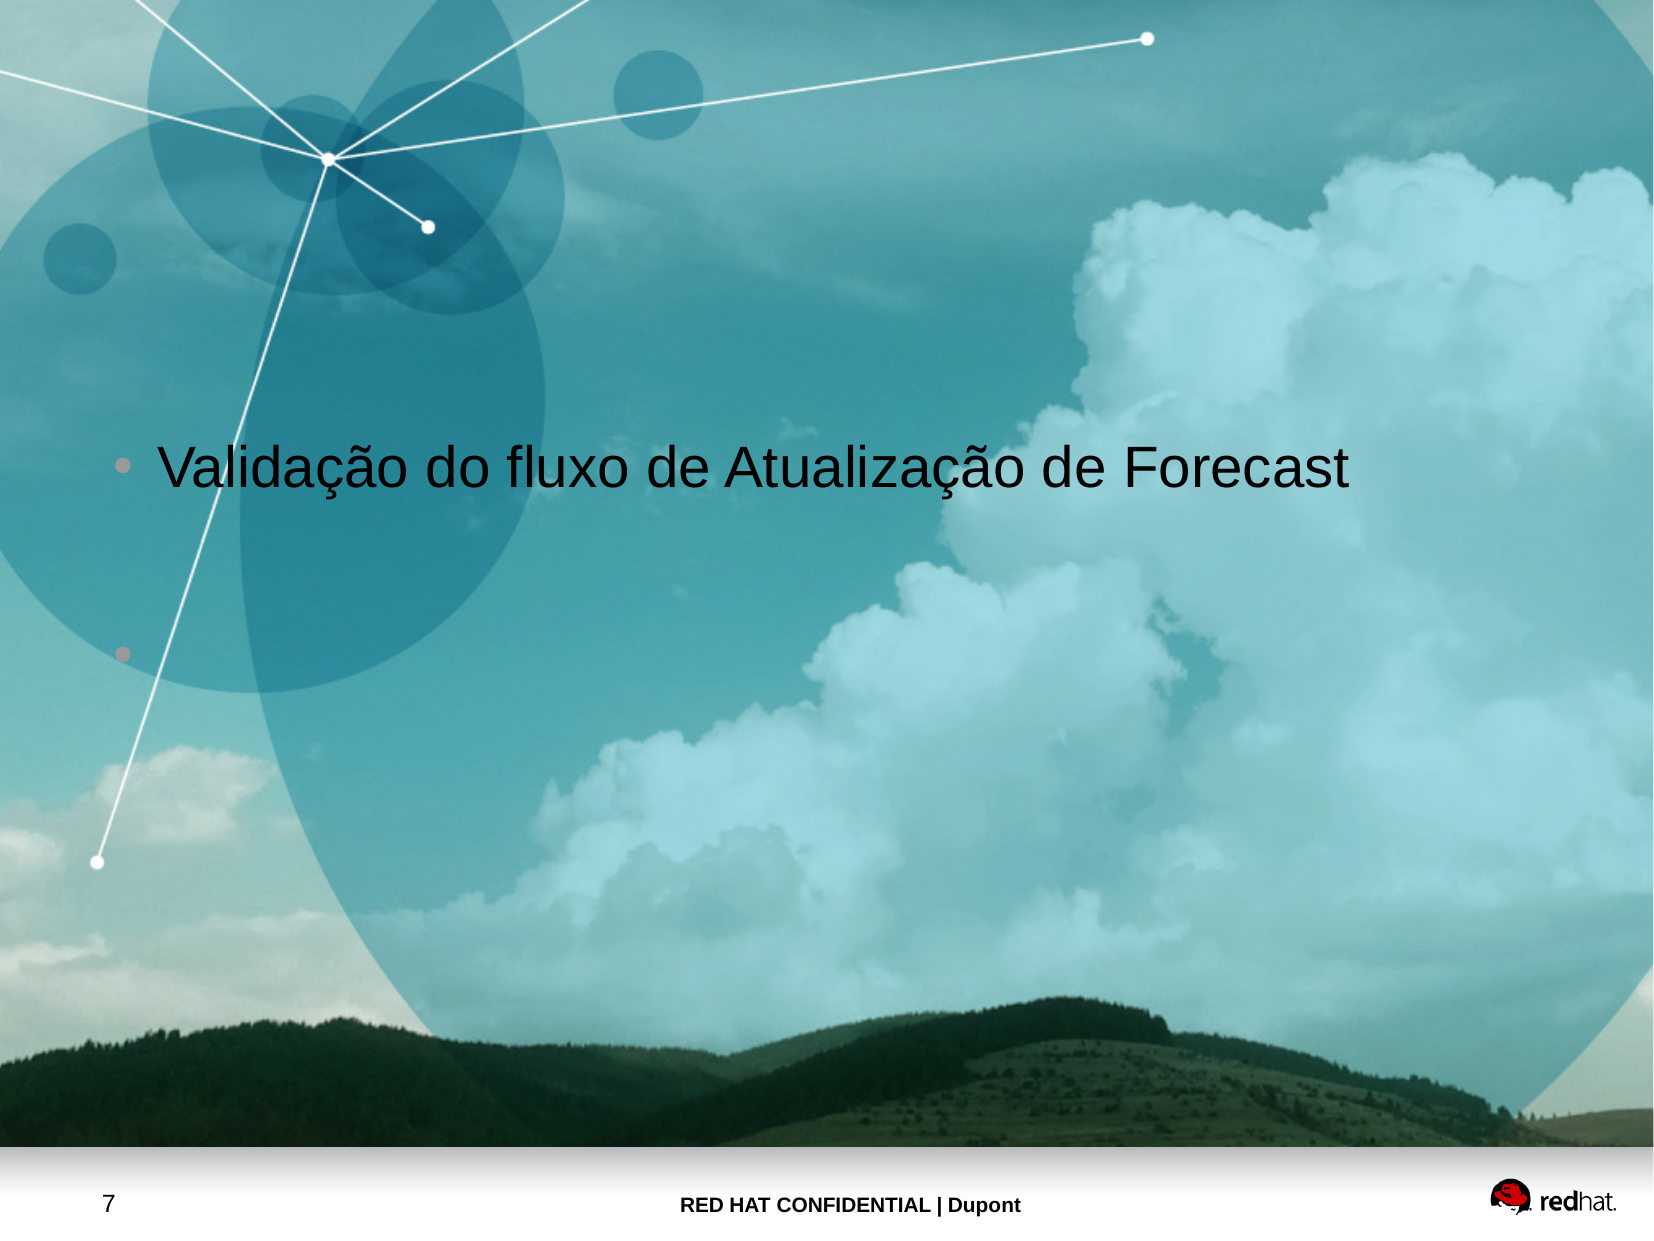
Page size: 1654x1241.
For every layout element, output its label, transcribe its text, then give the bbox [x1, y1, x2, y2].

text_box Validação do fluxo de Atualização de Forecast [82, 262, 1571, 862]
picture [0, 0, 1654, 1241]
